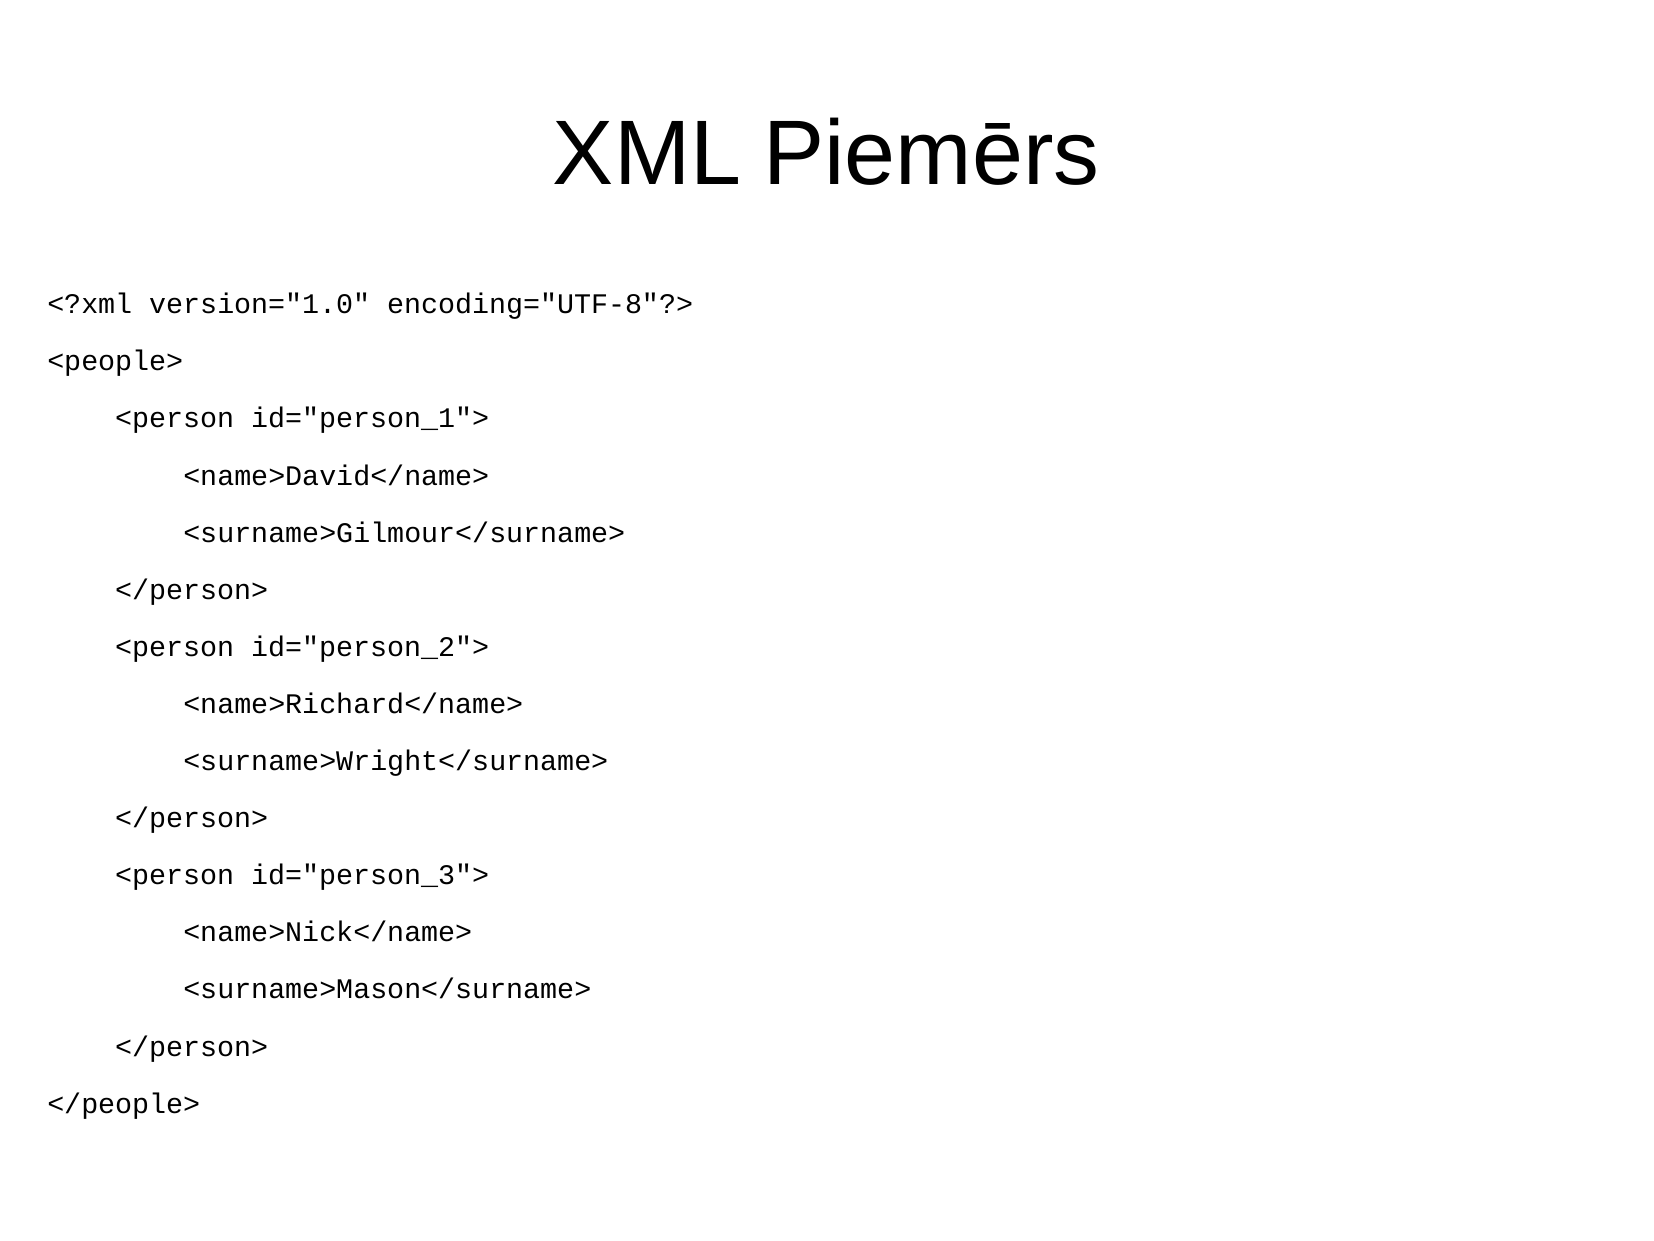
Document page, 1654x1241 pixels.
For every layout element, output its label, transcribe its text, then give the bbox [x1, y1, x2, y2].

title XML Piemērs [82, 49, 1571, 257]
list <?xml version="1.0" encoding="UTF-8"?> <people> <person id="person_1"> <name>David</name> <surname>Gilmour</surname> </person> <person id="person_2"> <name>Richard</name> <surname>Wright</surname> </person> <person id="person_3"> <name>Nick</name> <surname>Mason</surname> </person> </people> [47, 290, 1503, 1123]
